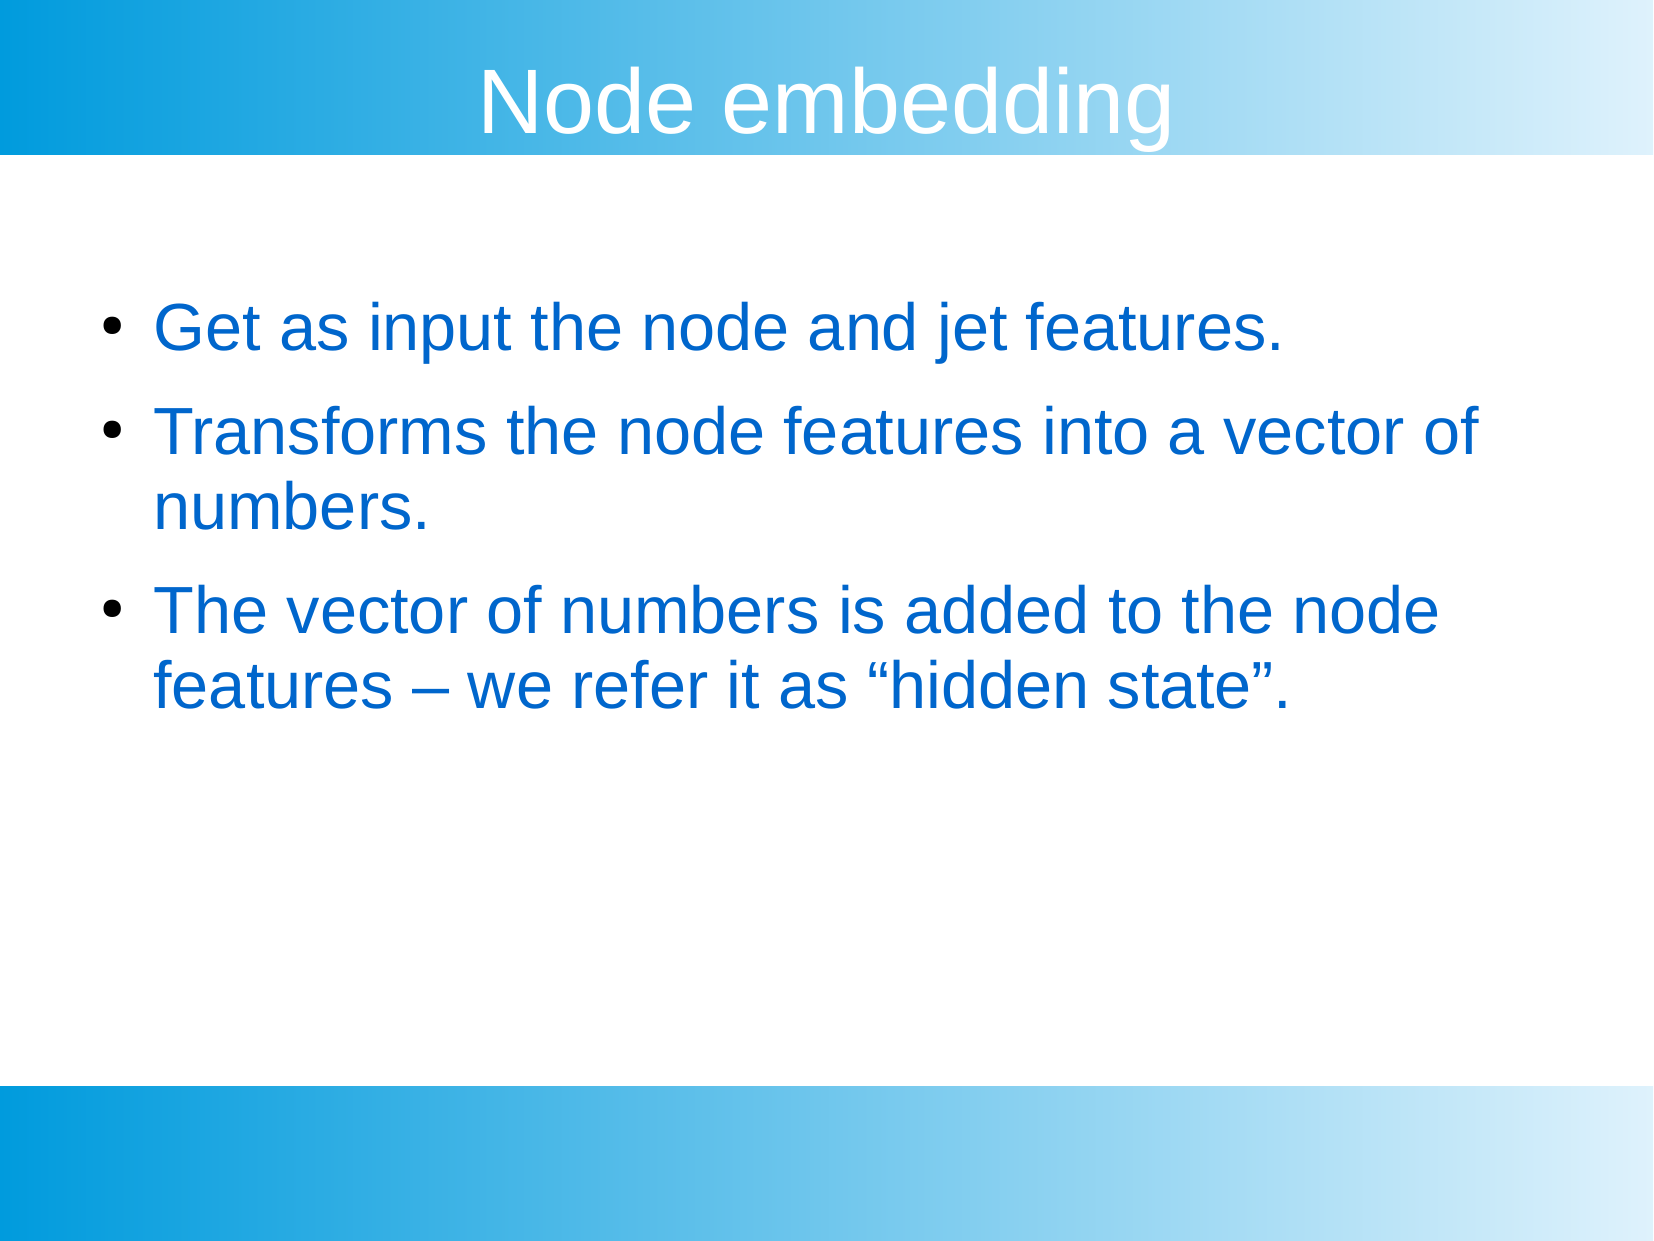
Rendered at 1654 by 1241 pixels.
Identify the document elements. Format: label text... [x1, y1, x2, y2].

title Node embedding [82, 49, 1571, 155]
list Get as input the node and jet features. Transforms the node features into a vector of numbers. The vector of numbers is added to the node features – we refer it as “hidden state”. [82, 290, 1571, 1010]
